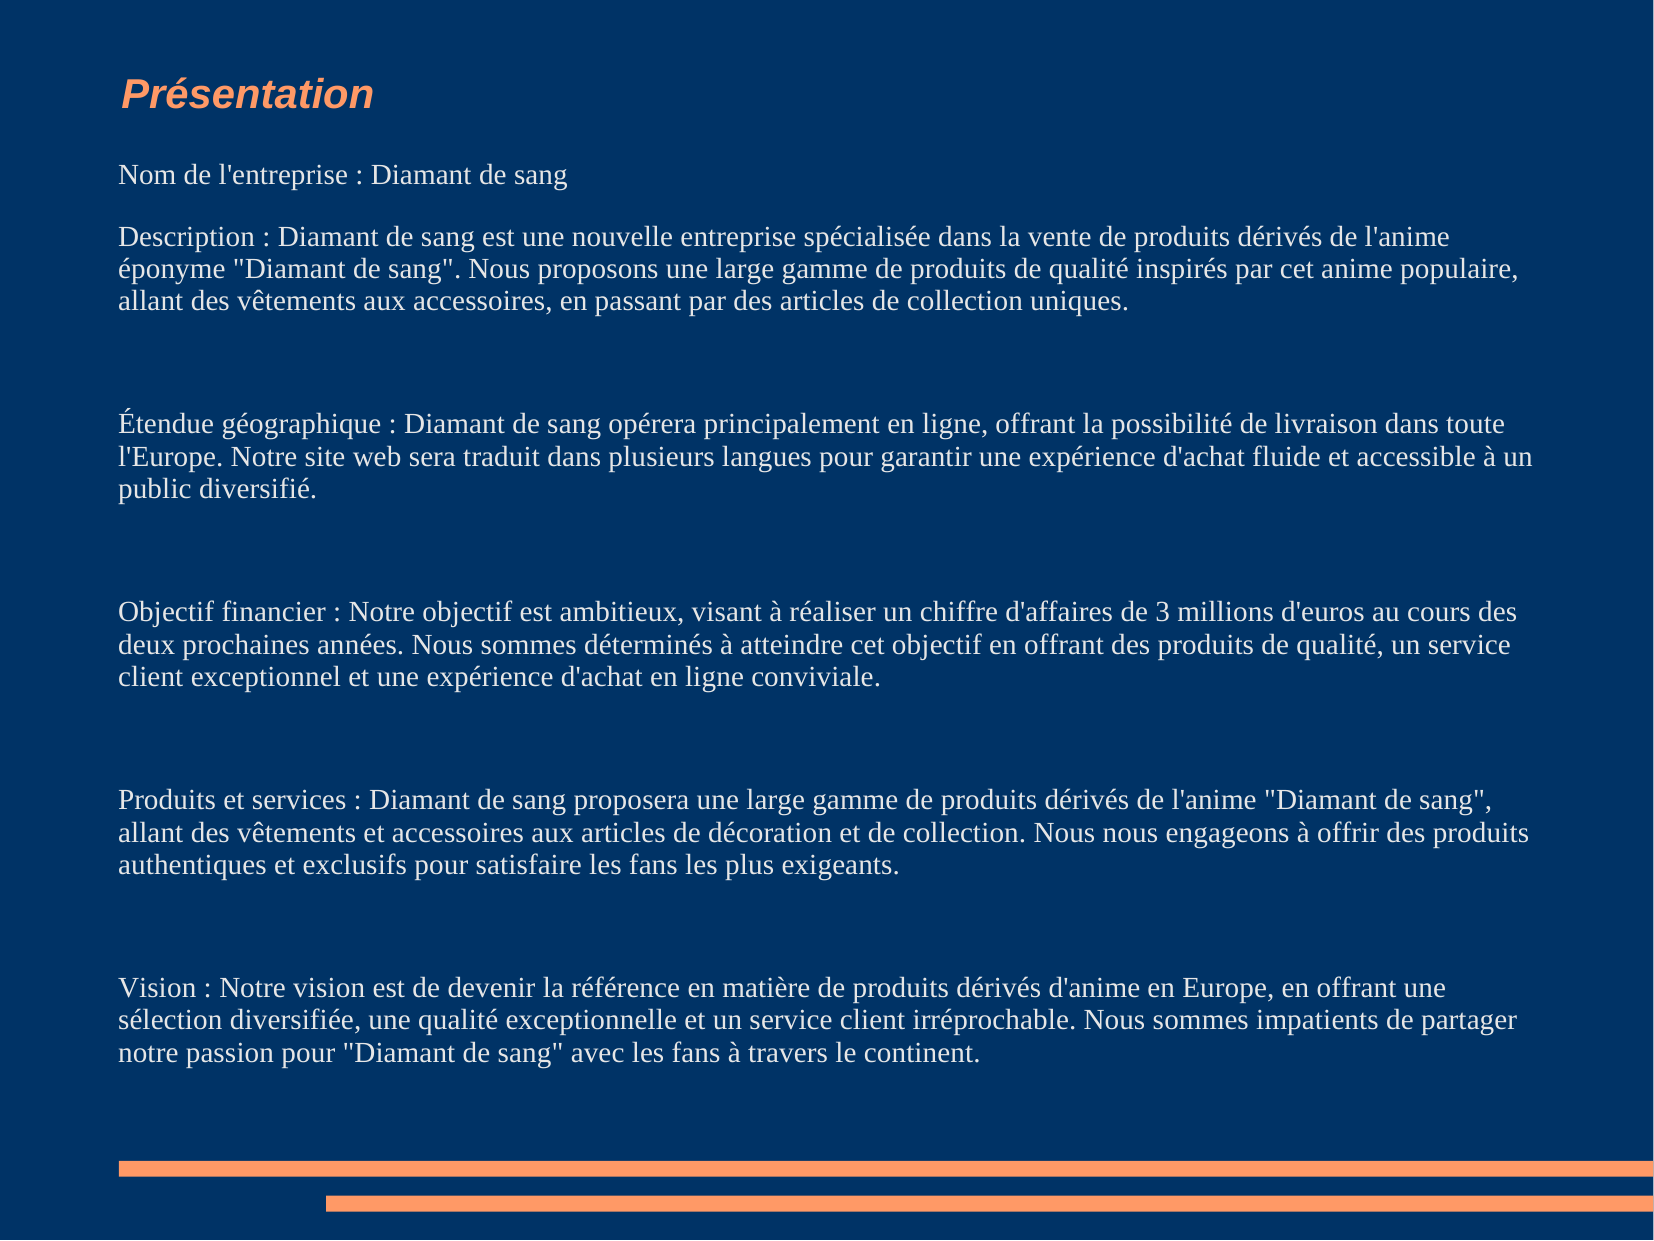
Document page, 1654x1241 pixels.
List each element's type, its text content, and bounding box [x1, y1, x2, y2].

list Nom de l'entreprise : Diamant de sang Description : Diamant de sang est une nouvelle entreprise spécialisée dans la vente de produits dérivés de l'anime éponyme "Diamant de sang". Nous proposons une large gamme de produits de qualité inspirés par cet anime populaire, allant des vêtements aux accessoires, en passant par des articles de collection uniques. Étendue géographique : Diamant de sang opérera principalement en ligne, offrant la possibilité de livraison dans toute l'Europe. Notre site web sera traduit dans plusieurs langues pour garantir une expérience d'achat fluide et accessible à un public diversifié. Objectif financier : Notre objectif est ambitieux, visant à réaliser un chiffre d'affaires de 3 millions d'euros au cours des deux prochaines années. Nous sommes déterminés à atteindre cet objectif en offrant des produits de qualité, un service client exceptionnel et une expérience d'achat en ligne conviviale. Produits et services : Diamant de sang proposera une large gamme de produits dérivés de l'anime "Diamant de sang", allant des vêtements et accessoires aux articles de décoration et de collection. Nous nous engageons à offrir des produits authentiques et exclusifs pour satisfaire les fans les plus exigeants. Vision : Notre vision est de devenir la référence en matière de produits dérivés d'anime en Europe, en offrant une sélection diversifiée, une qualité exceptionnelle et un service client irréprochable. Nous sommes impatients de partager notre passion pour "Diamant de sang" avec les fans à travers le continent. [118, 158, 1558, 1142]
title Présentation [121, 46, 1534, 142]
